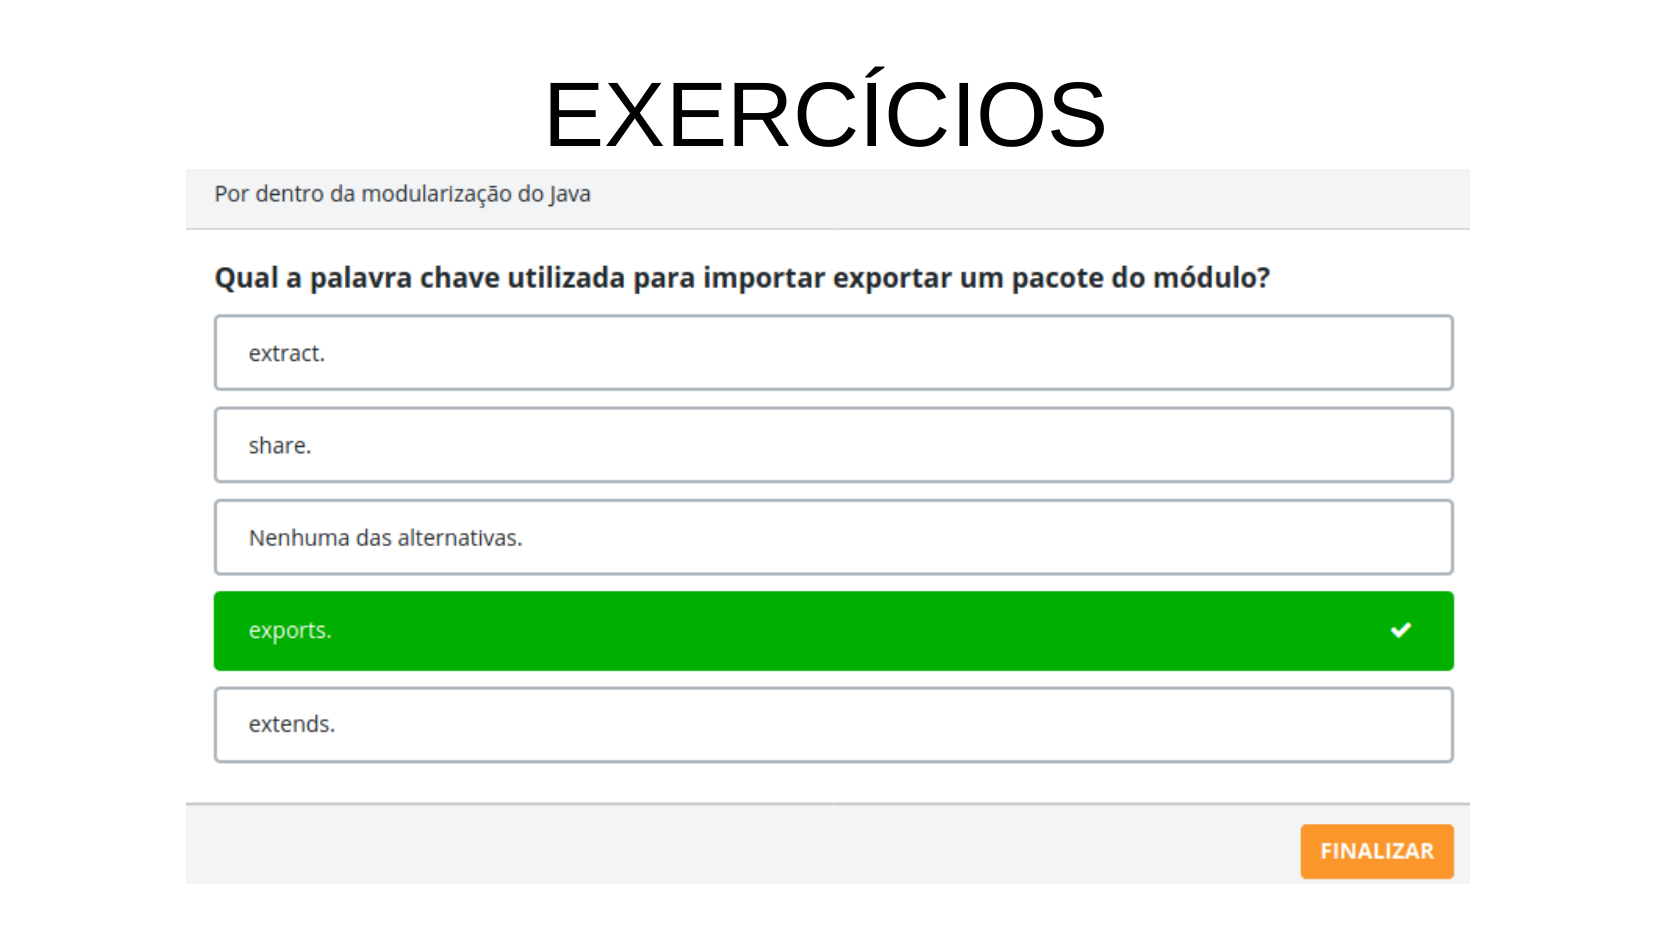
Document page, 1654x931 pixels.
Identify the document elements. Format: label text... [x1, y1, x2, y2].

title EXERCÍCIOS [82, 37, 1571, 193]
picture [186, 169, 1470, 884]
